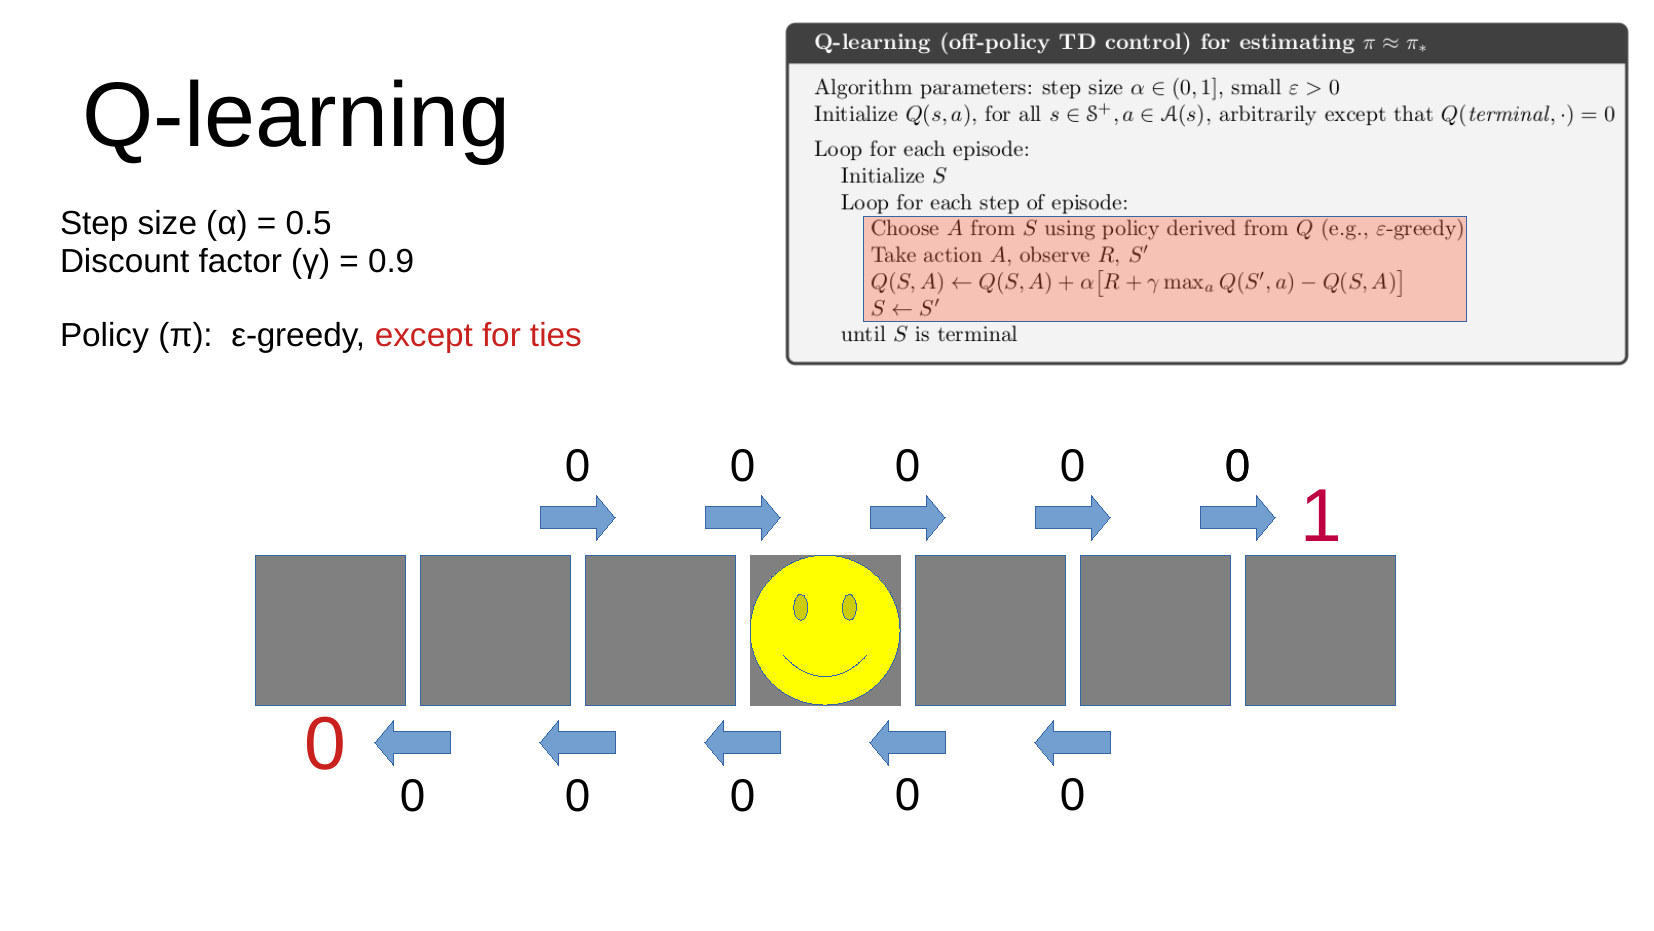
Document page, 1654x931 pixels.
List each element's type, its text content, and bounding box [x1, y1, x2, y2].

text_box [863, 216, 1467, 322]
text_box [869, 720, 946, 750]
title Step size (α) = 0.5 Discount factor (γ) = 0.9 Policy (π): ε-greedy, except for ties [60, 186, 616, 409]
title 0 [1020, 750, 1126, 840]
title 0 [1020, 420, 1126, 511]
text_box [1035, 511, 1111, 541]
text_box [420, 555, 571, 706]
text_box [1200, 511, 1268, 541]
title 1 [1268, 471, 1374, 561]
text_box [705, 511, 781, 541]
title 0 [690, 750, 796, 841]
title 0 [273, 698, 379, 789]
text_box [1080, 555, 1231, 706]
picture [773, 14, 1637, 376]
text_box [750, 555, 901, 706]
title 0 [1185, 420, 1291, 511]
title 0 [690, 420, 796, 511]
title 0 [360, 750, 466, 841]
text_box [539, 720, 616, 750]
title 0 [855, 750, 961, 840]
text_box [1034, 720, 1111, 750]
title 0 [525, 420, 631, 511]
title Q-learning [82, 37, 773, 193]
text_box [704, 720, 781, 750]
text_box [255, 555, 406, 706]
text_box [585, 555, 736, 706]
text_box [540, 511, 616, 541]
title 0 [525, 750, 631, 841]
title 0 [855, 420, 961, 511]
text_box [1245, 555, 1396, 706]
text_box [870, 511, 946, 541]
text_box [379, 720, 451, 750]
text_box [915, 555, 1066, 706]
